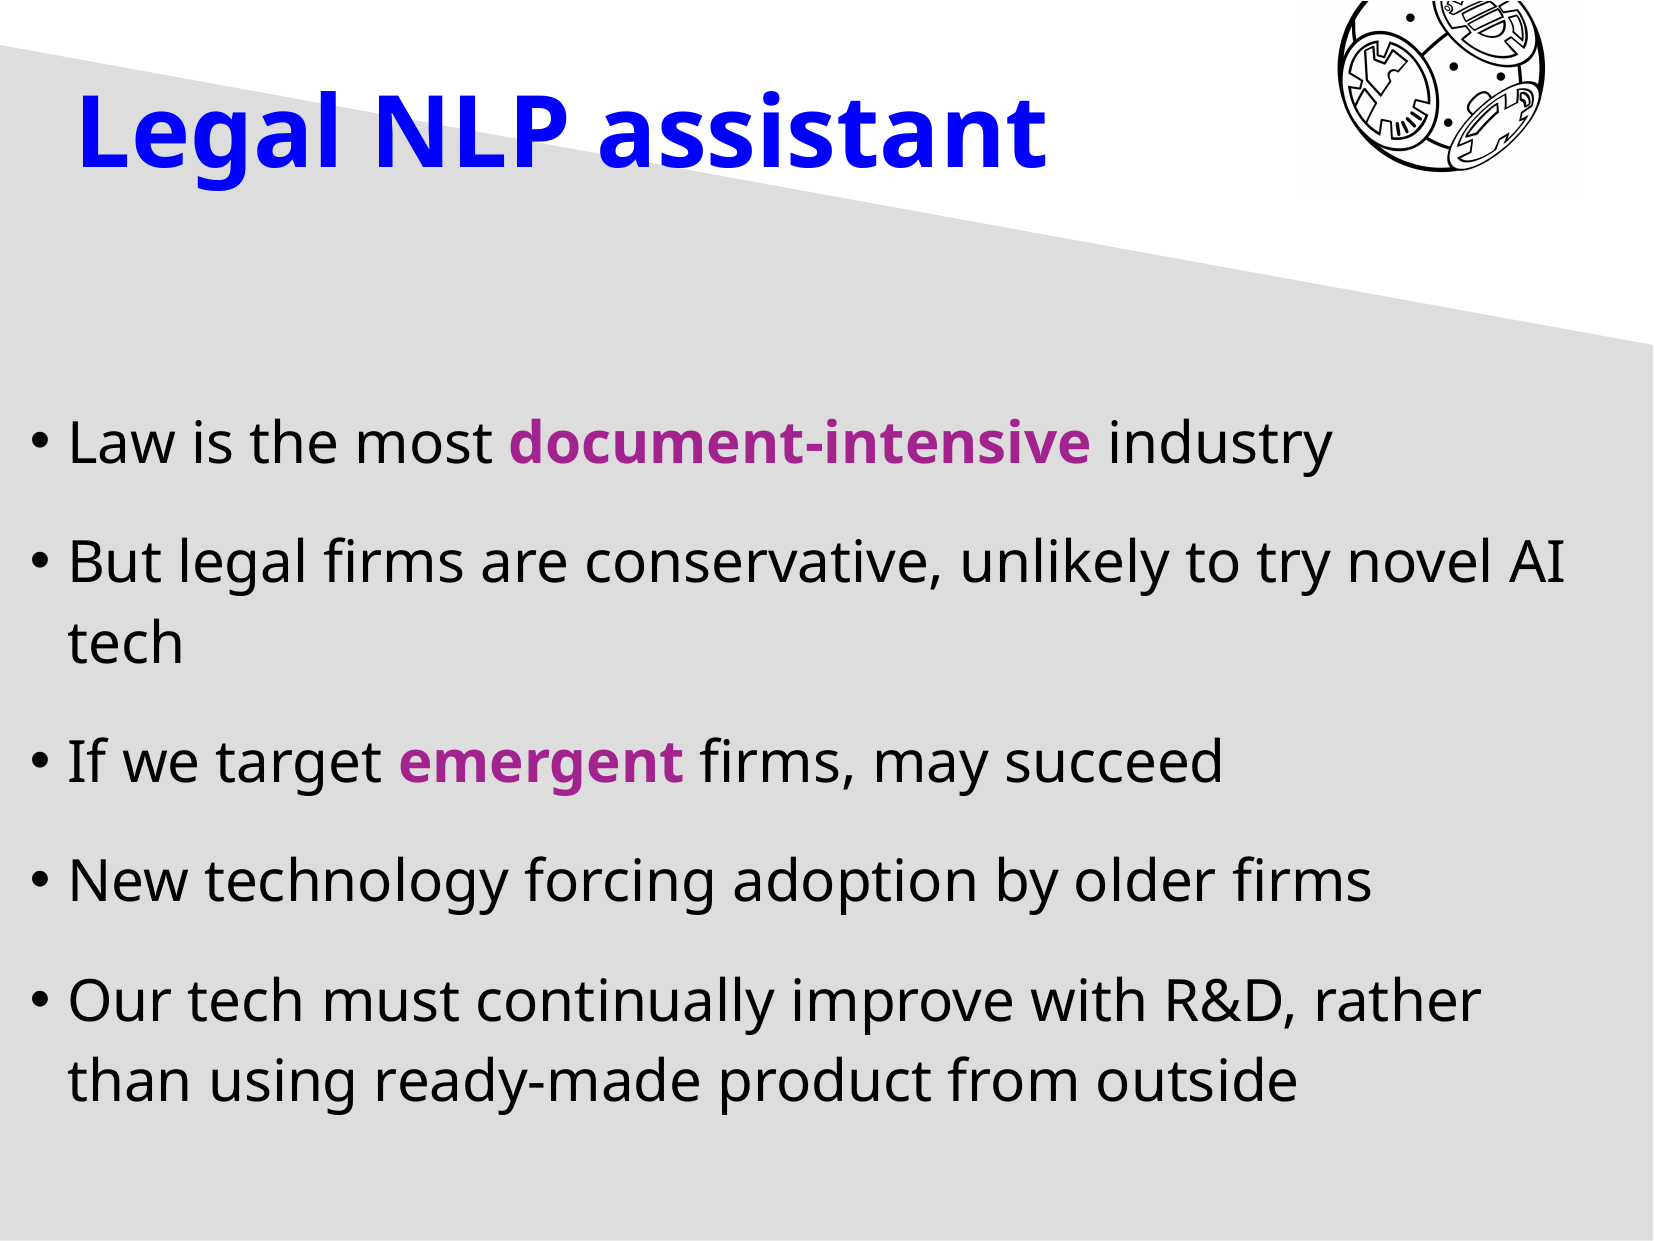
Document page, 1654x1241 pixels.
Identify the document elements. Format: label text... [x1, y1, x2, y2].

text_box Legal NLP assistant [60, 59, 1653, 195]
text_box Law is the most document-intensive industry But legal firms are conservative, unlikely to try novel AI tech If we target emergent firms, may succeed New technology forcing adoption by older firms Our tech must continually improve with R&D, rather than using ready-made product from outside [15, 387, 1591, 1190]
text_box [0, 45, 1653, 1241]
picture [1298, 1, 1580, 59]
